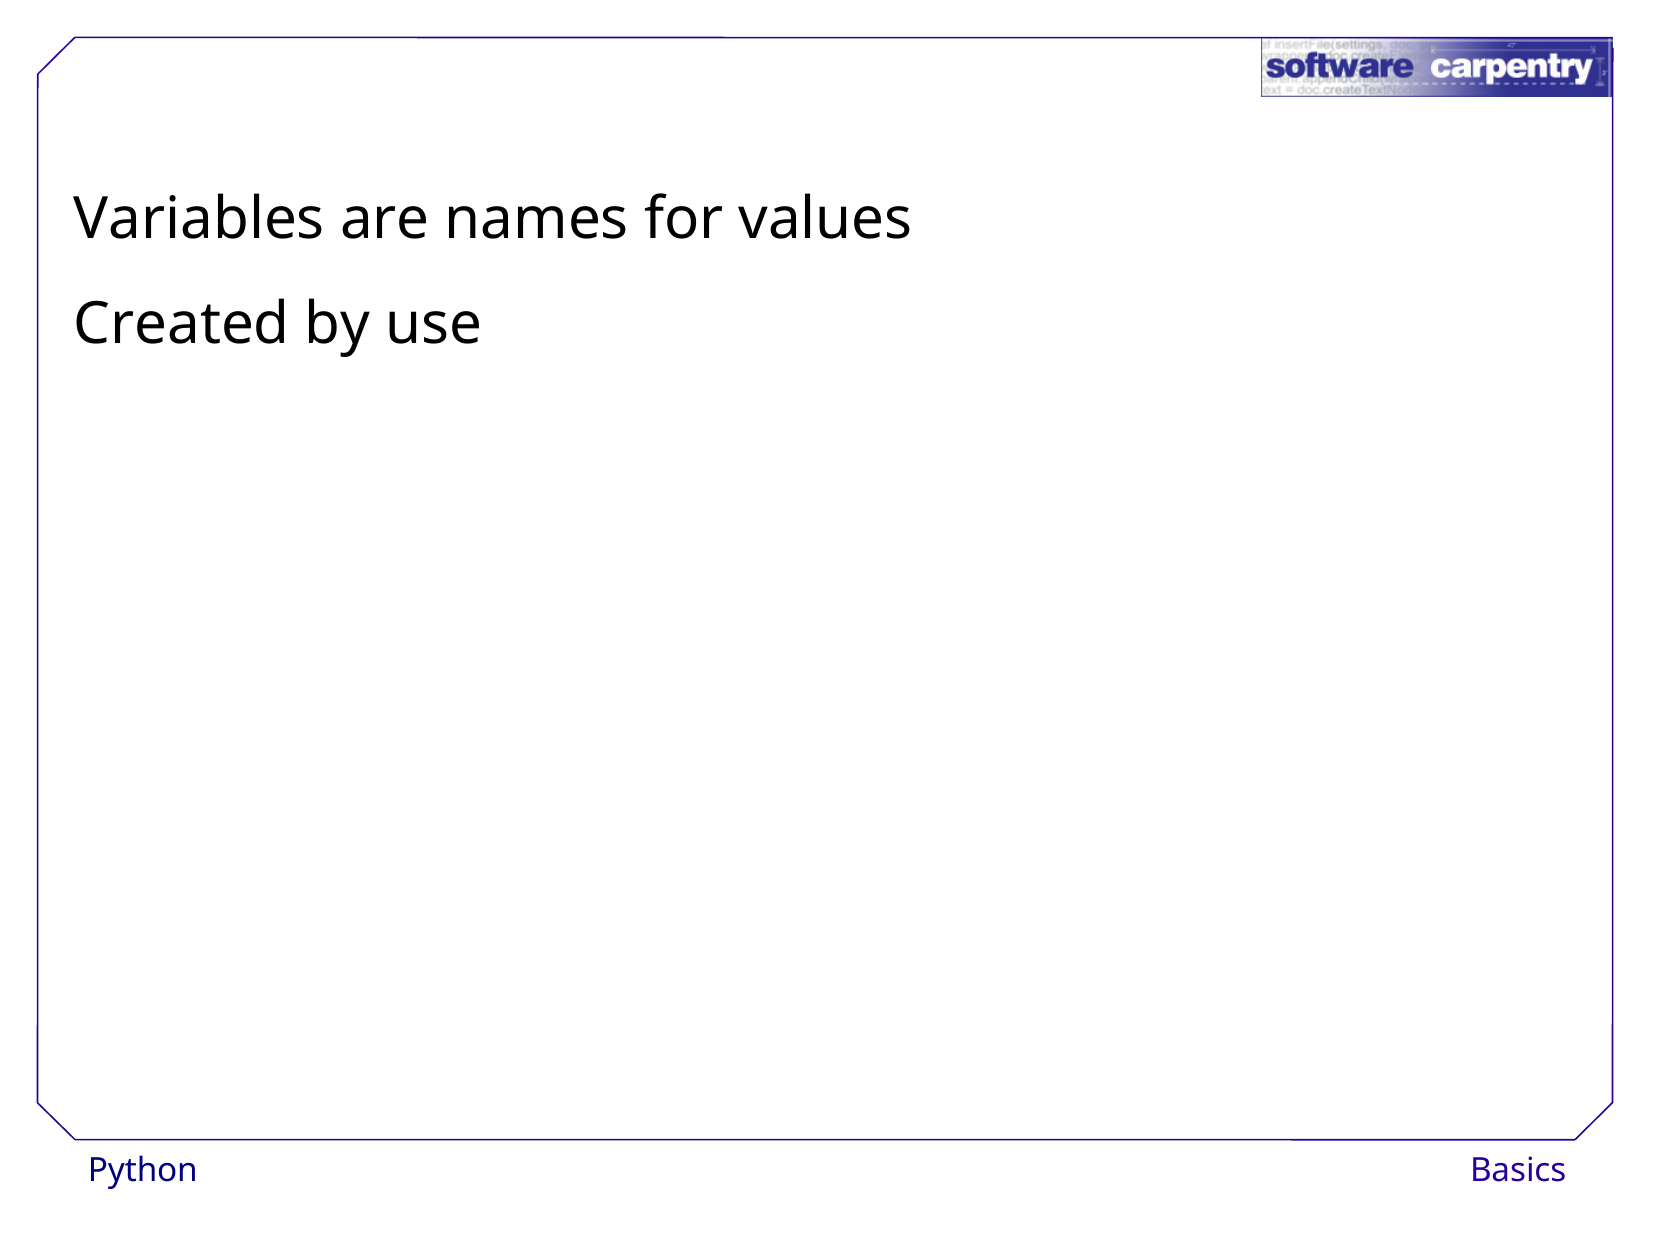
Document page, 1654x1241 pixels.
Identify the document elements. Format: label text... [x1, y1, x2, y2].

picture [1261, 39, 1613, 97]
text_box Variables are names for values Created by use [59, 137, 1078, 364]
